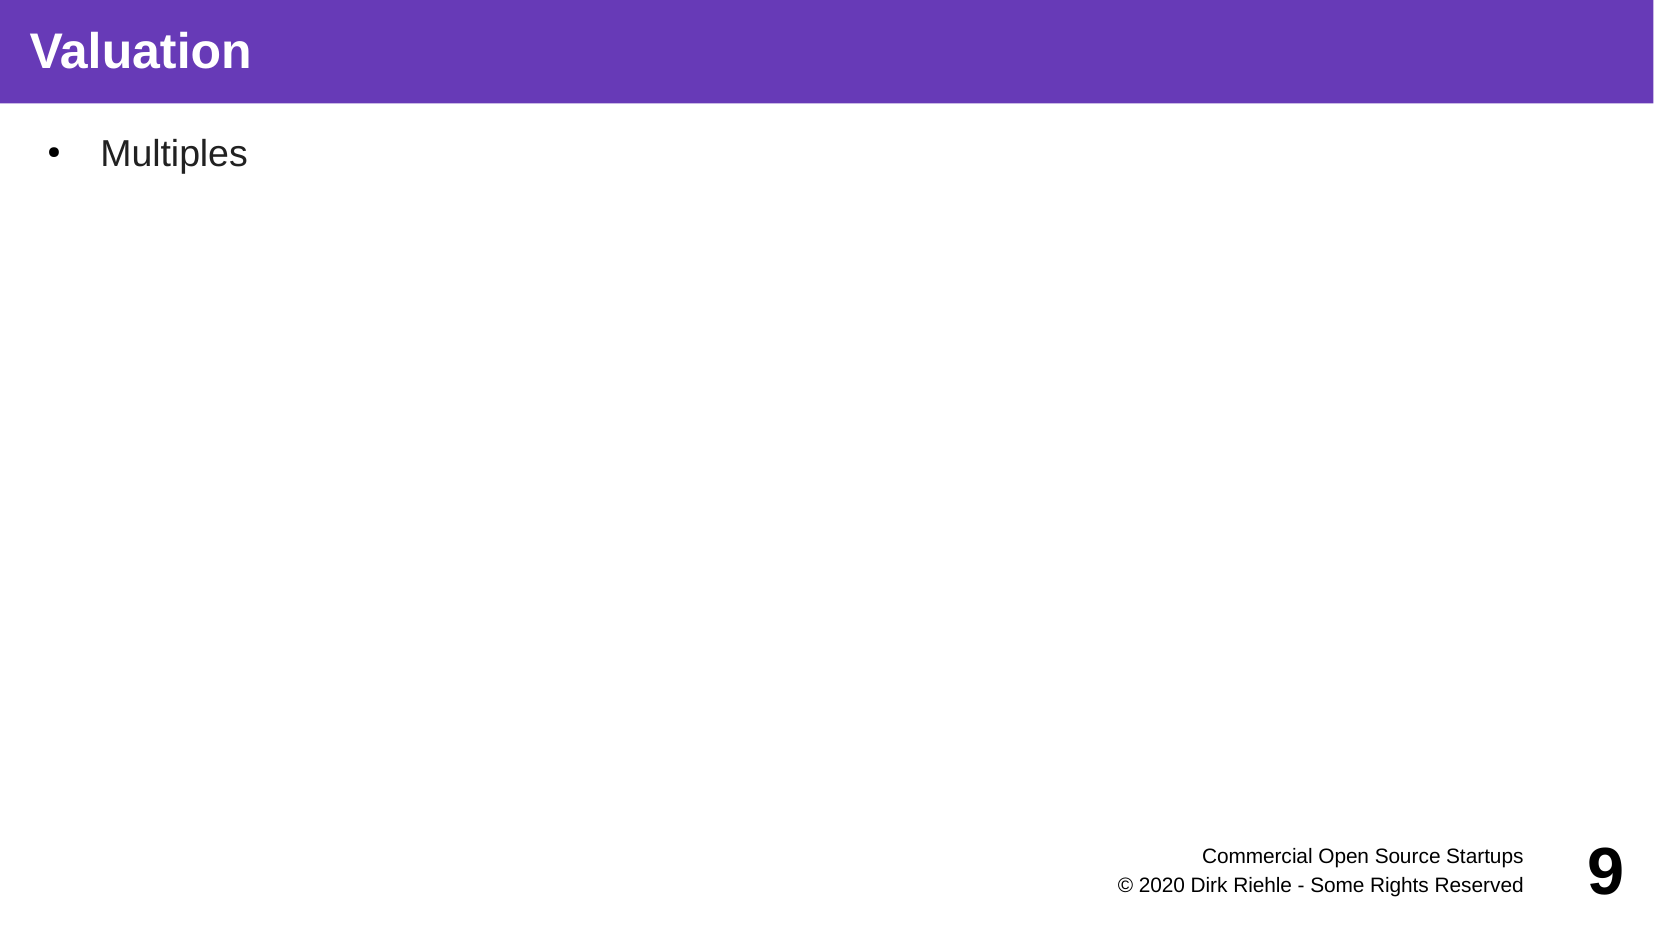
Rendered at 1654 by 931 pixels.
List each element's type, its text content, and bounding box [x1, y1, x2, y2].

title Valuation [0, 0, 1654, 104]
list Multiples [29, 132, 1625, 813]
